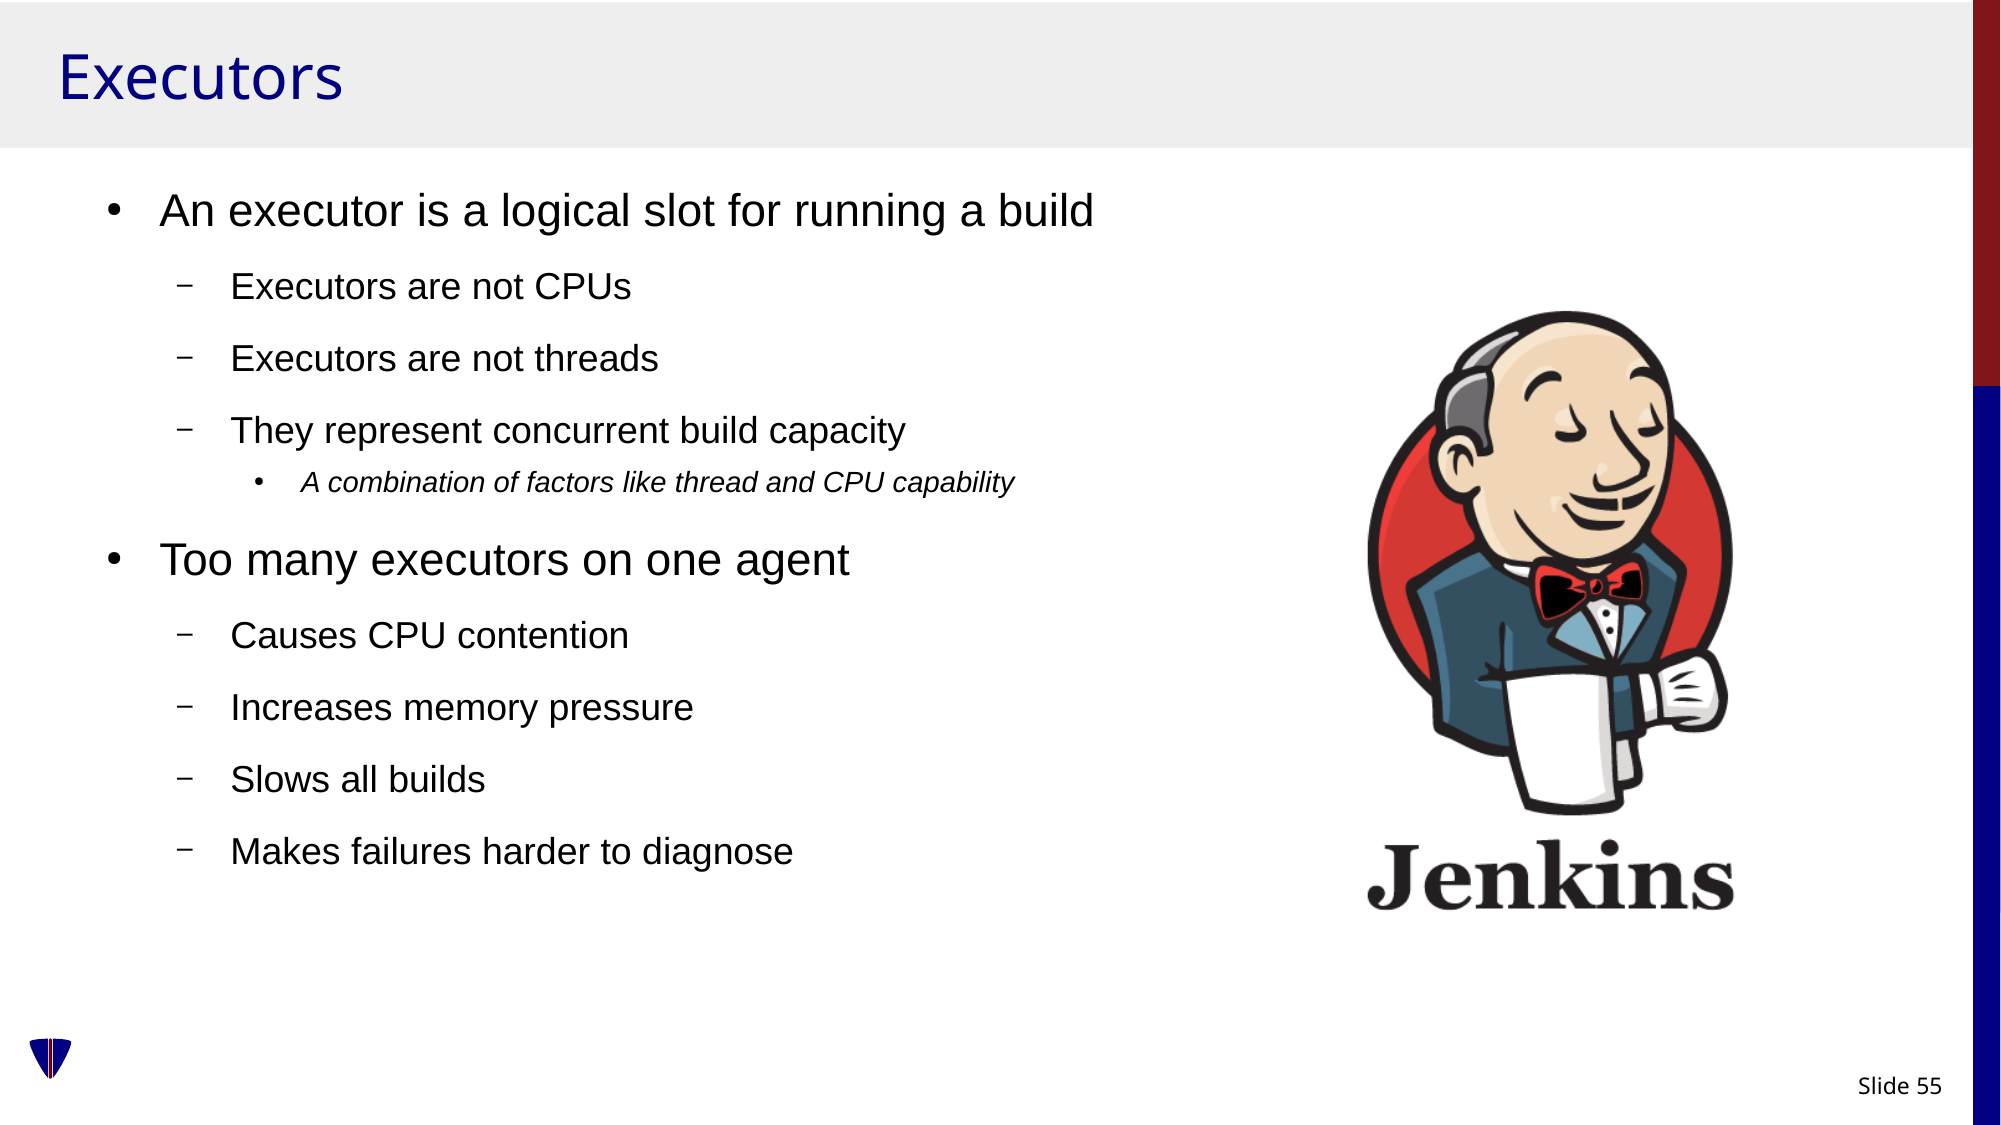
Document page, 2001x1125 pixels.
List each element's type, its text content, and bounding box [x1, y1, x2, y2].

list An executor is a logical slot for running a build Executors are not CPUs Executors are not threads They represent concurrent build capacity A combination of factors like thread and CPU capability Too many executors on one agent Causes CPU contention Increases memory pressure Slows all builds Makes failures harder to diagnose [88, 177, 1123, 1034]
title Executors [0, 2, 1973, 148]
picture [1240, 295, 1861, 916]
